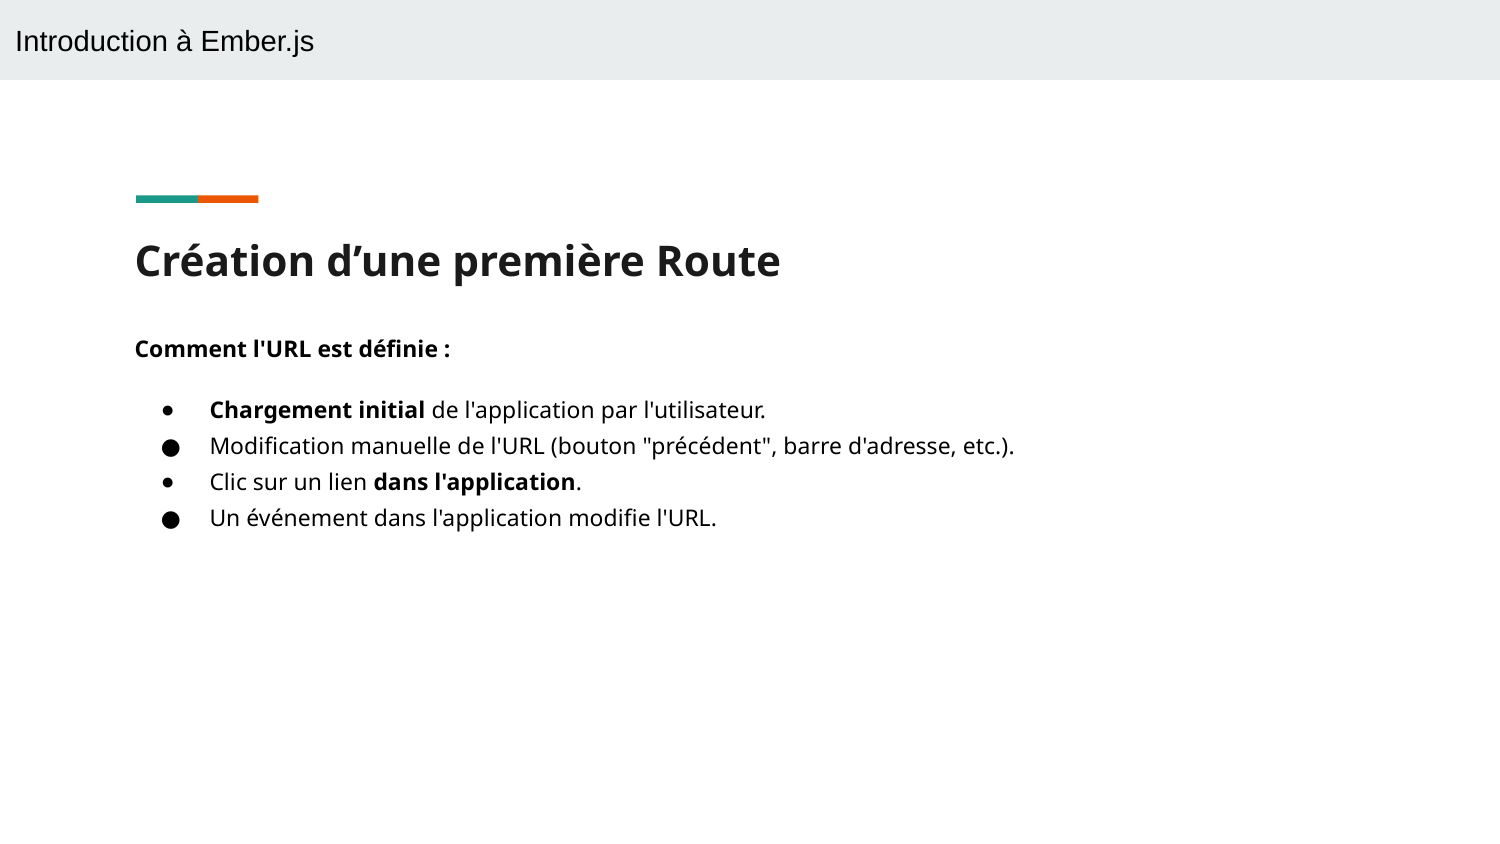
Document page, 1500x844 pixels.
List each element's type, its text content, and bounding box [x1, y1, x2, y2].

list Comment l'URL est définie : Chargement initial de l'application par l'utilisateur. Modification manuelle de l'URL (bouton "précédent", barre d'adresse, etc.). Clic sur un lien dans l'application. Un événement dans l'application modifie l'URL. [119, 313, 1381, 685]
title Création d’une première Route [119, 216, 1381, 305]
